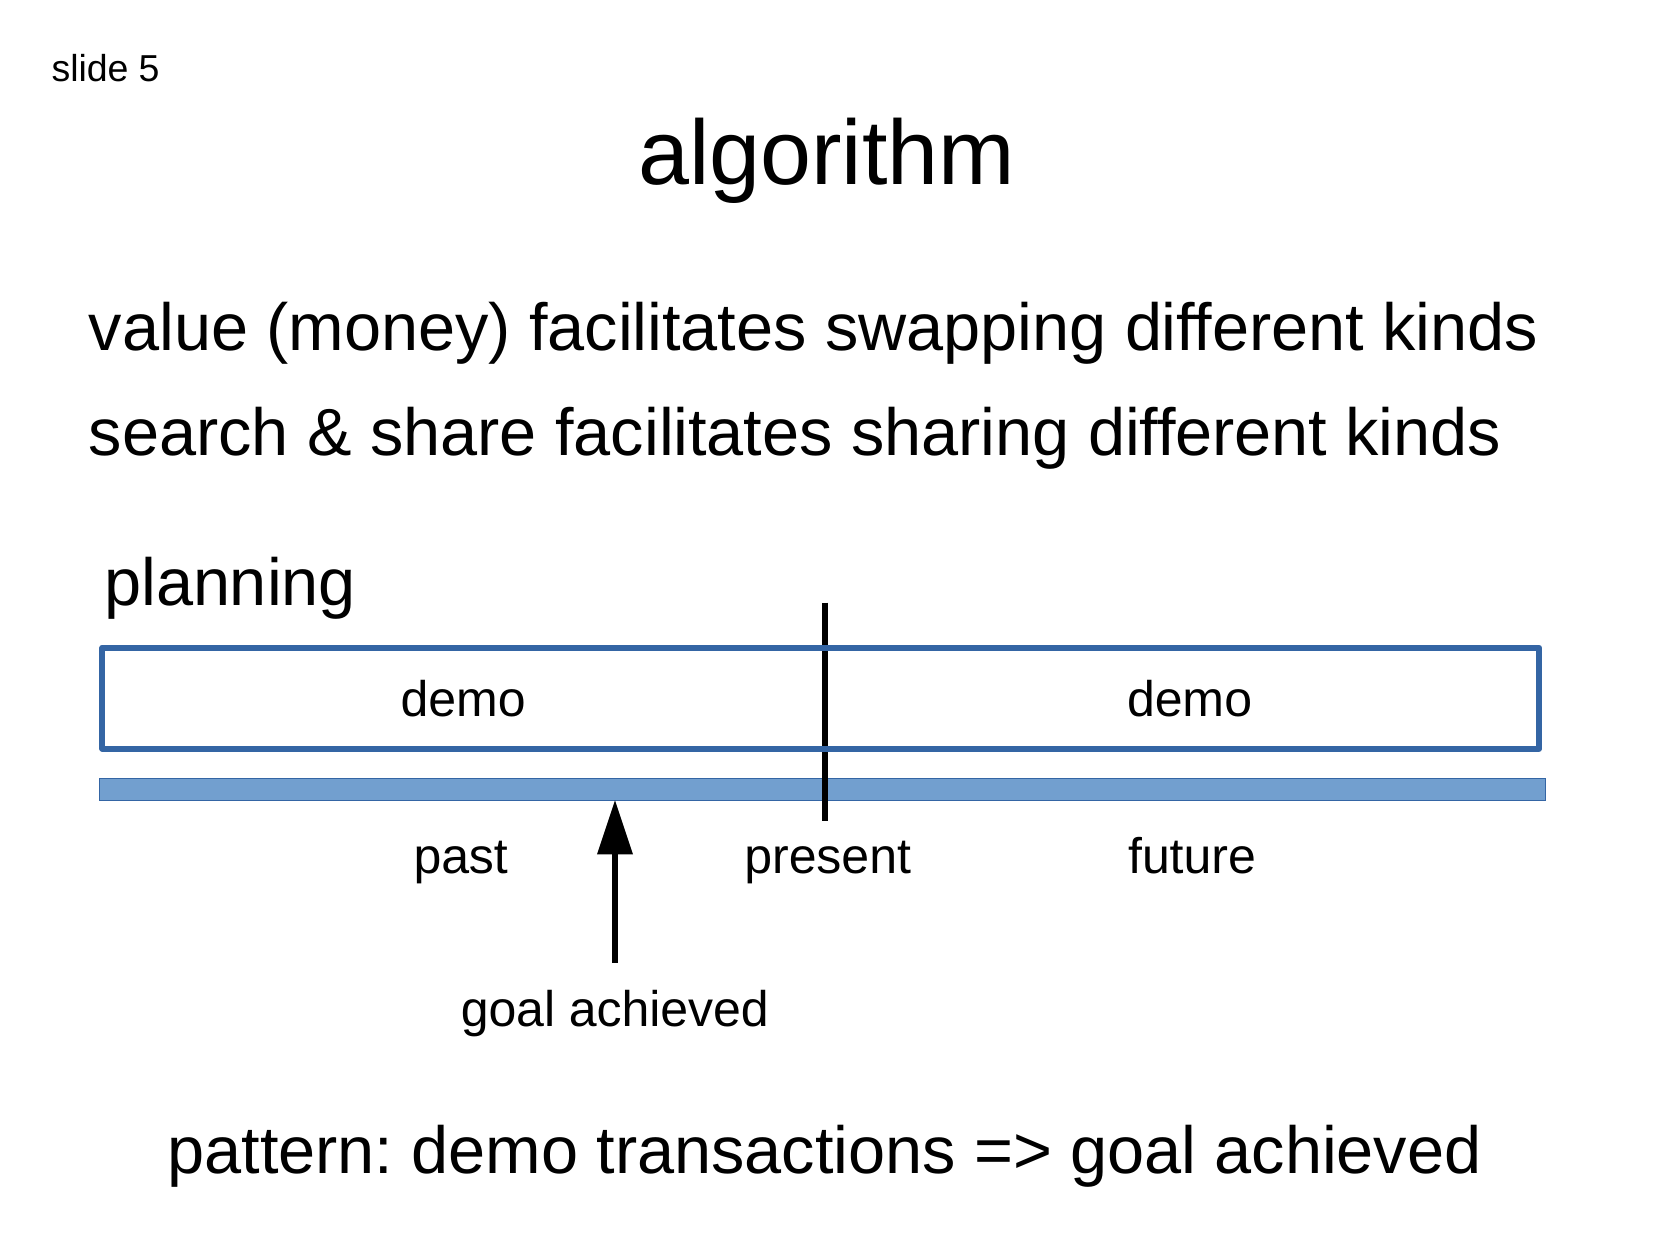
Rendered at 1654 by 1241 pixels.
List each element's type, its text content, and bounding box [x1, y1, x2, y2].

title algorithm [82, 49, 1571, 257]
text_box past [398, 820, 523, 892]
text_box goal achieved [446, 974, 784, 1046]
text_box demo [1112, 664, 1267, 736]
text_box slide 5 [36, 39, 175, 97]
text_box future [1113, 820, 1272, 892]
text_box planning [89, 586, 373, 627]
text_box demo [385, 664, 541, 736]
text_box pattern: demo transactions => goal achieved [153, 1105, 1503, 1195]
text_box present [729, 820, 926, 892]
text_box [828, 778, 1546, 801]
list value (money) facilitates swapping different kinds search & share facilitates sharing different kinds [18, 290, 1638, 586]
text_box [99, 778, 822, 801]
